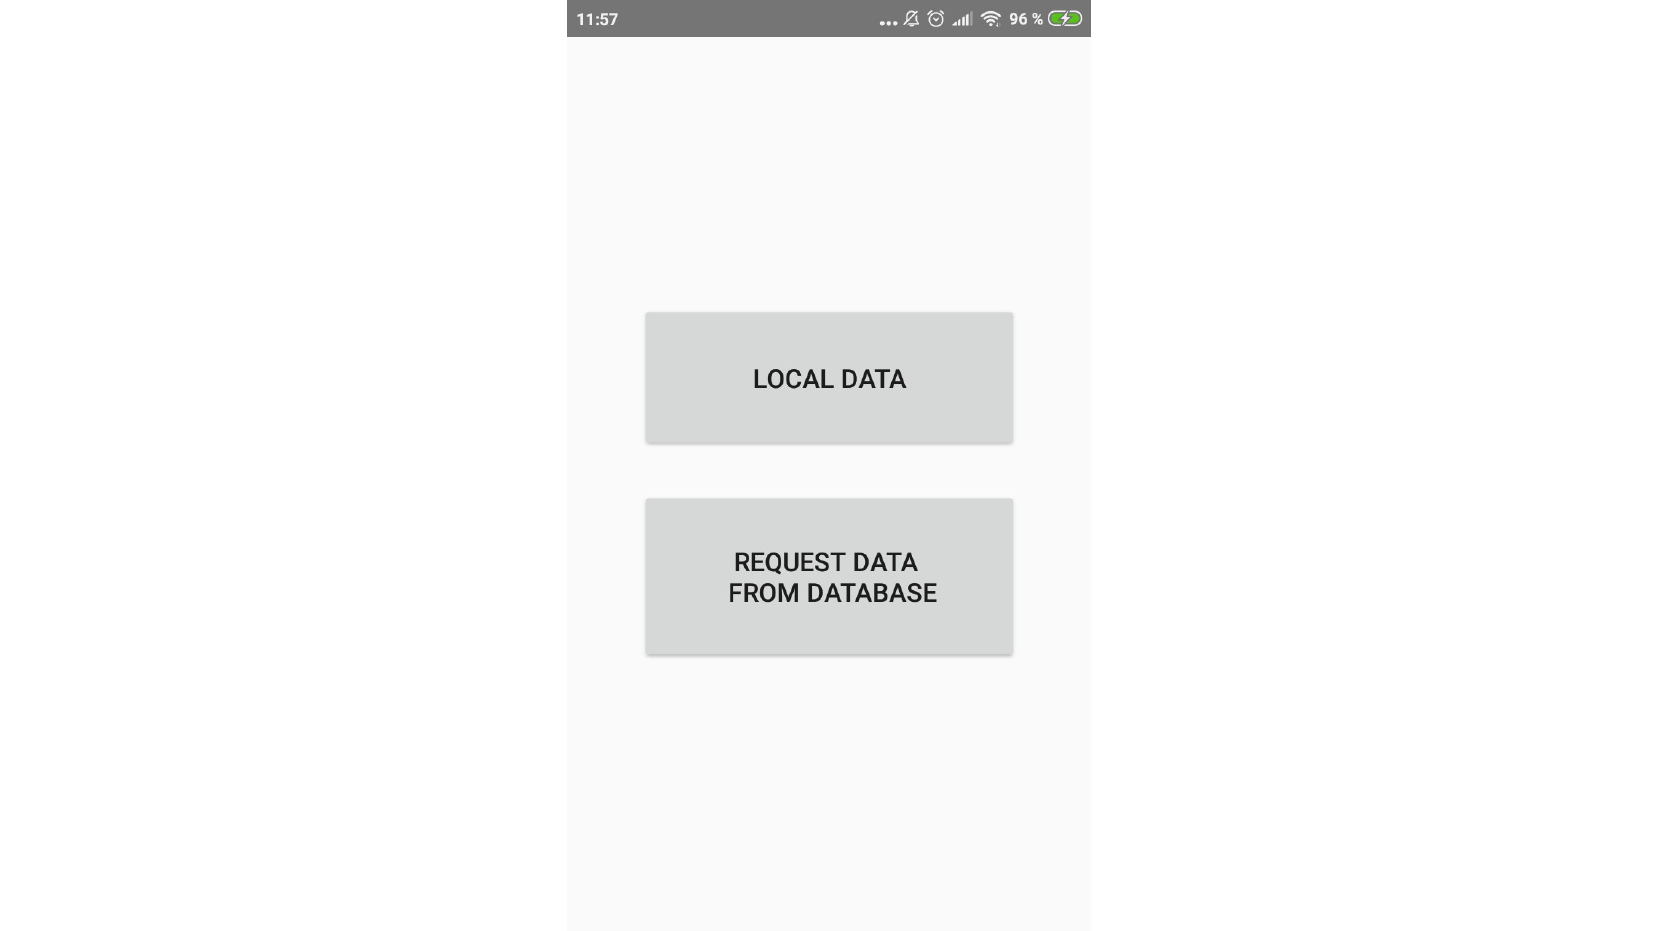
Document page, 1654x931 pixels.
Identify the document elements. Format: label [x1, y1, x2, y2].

picture [567, 0, 1091, 931]
